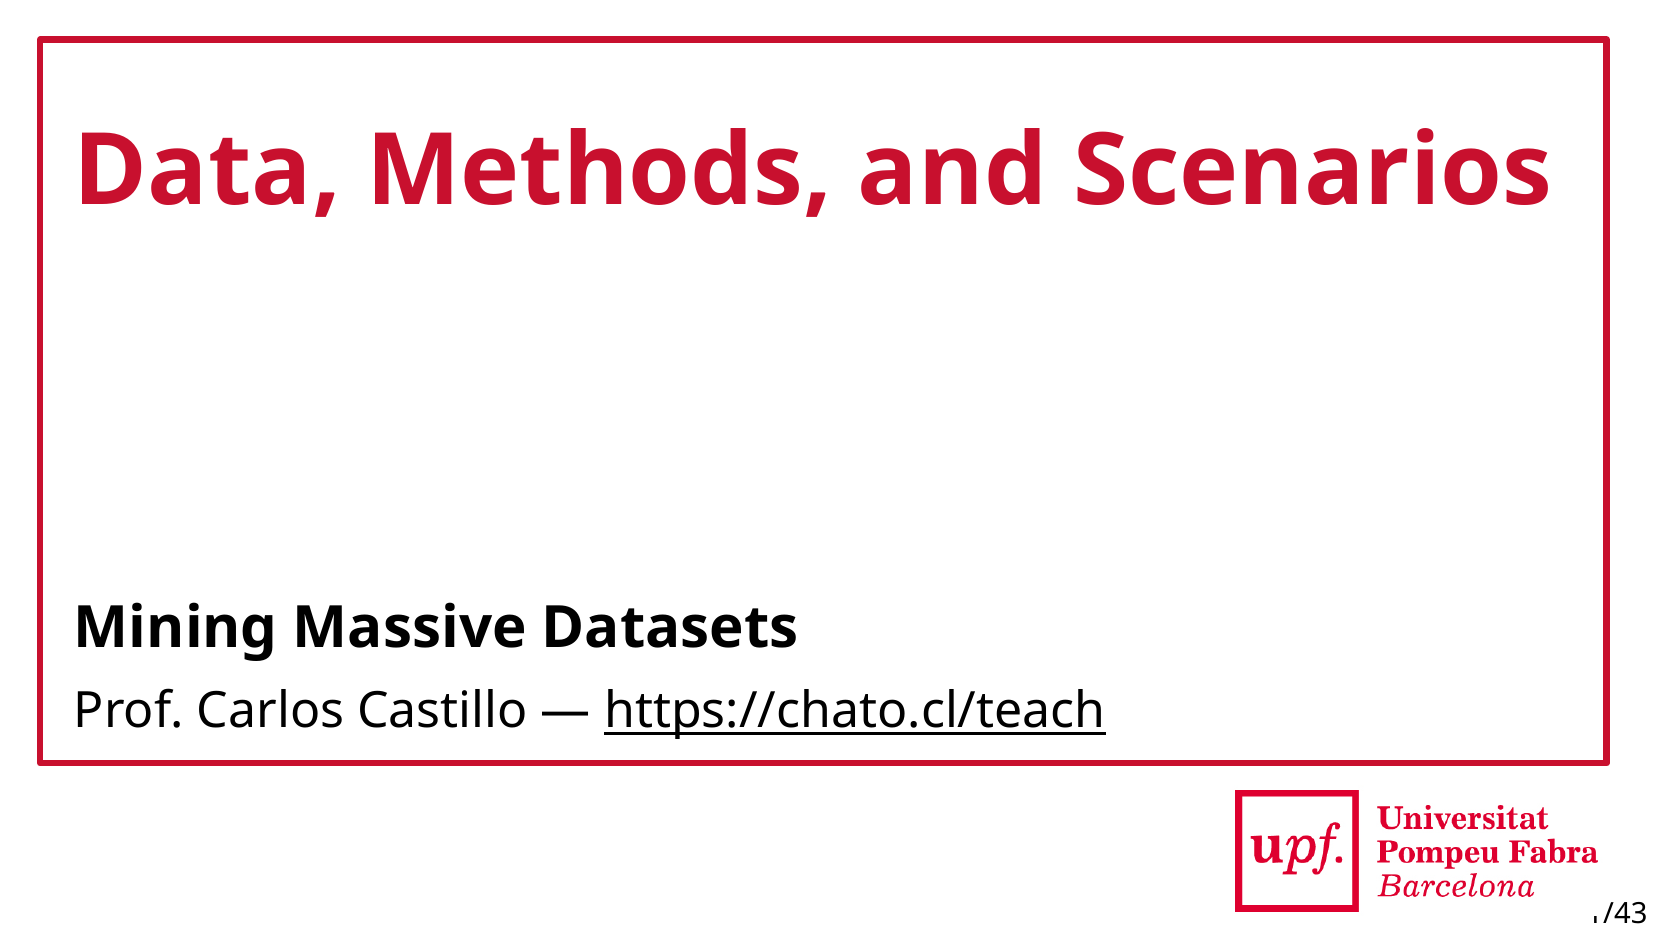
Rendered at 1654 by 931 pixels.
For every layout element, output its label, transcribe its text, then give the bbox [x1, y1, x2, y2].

picture [1229, 785, 1604, 916]
text_box Data, Methods, and Scenarios Mining Massive Datasets Prof. Carlos Castillo — https://chato.cl/teach [73, 77, 1562, 734]
chart [770, 589, 889, 649]
